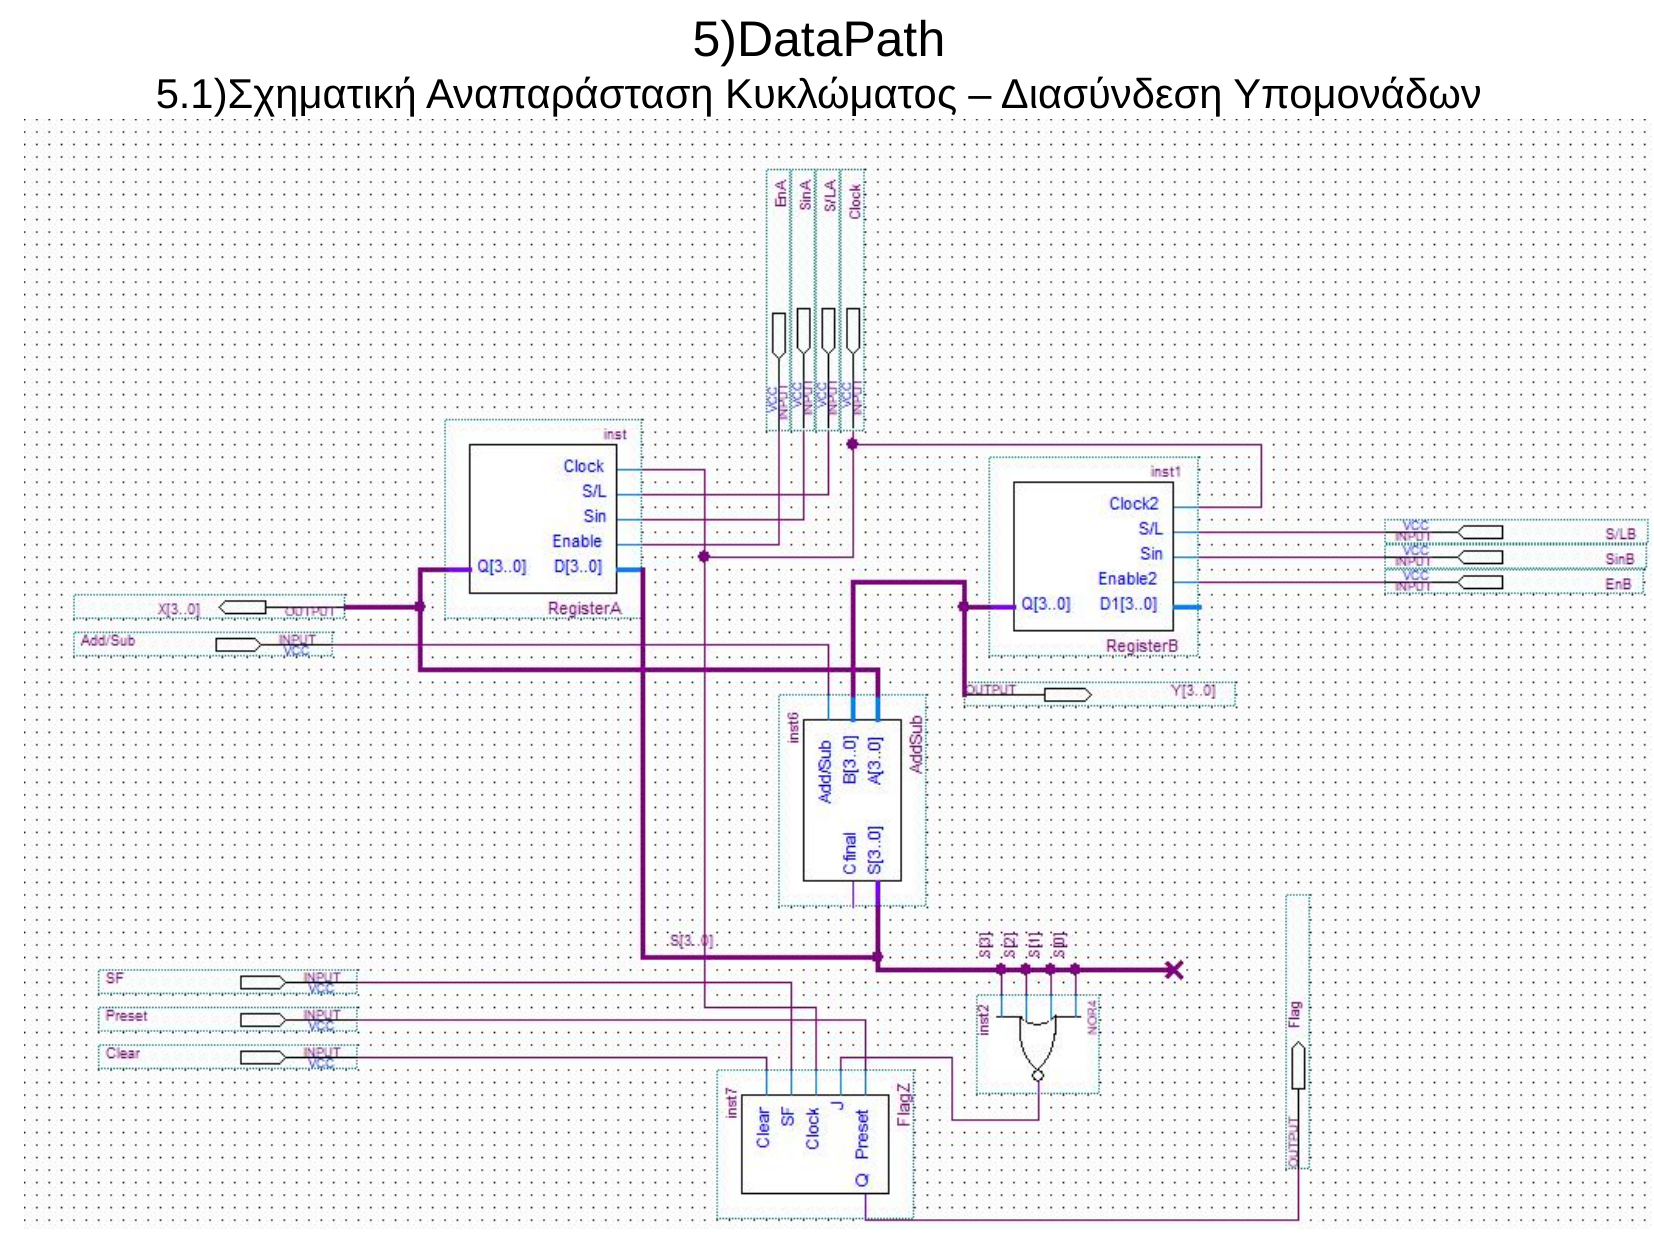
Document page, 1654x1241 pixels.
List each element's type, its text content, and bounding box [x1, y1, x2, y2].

picture [24, 119, 1652, 1229]
title 5)DataPath 5.1)Σχηματική Αναπαράσταση Κυκλώματος – Διασύνδεση Υπομονάδων [75, 0, 1564, 119]
